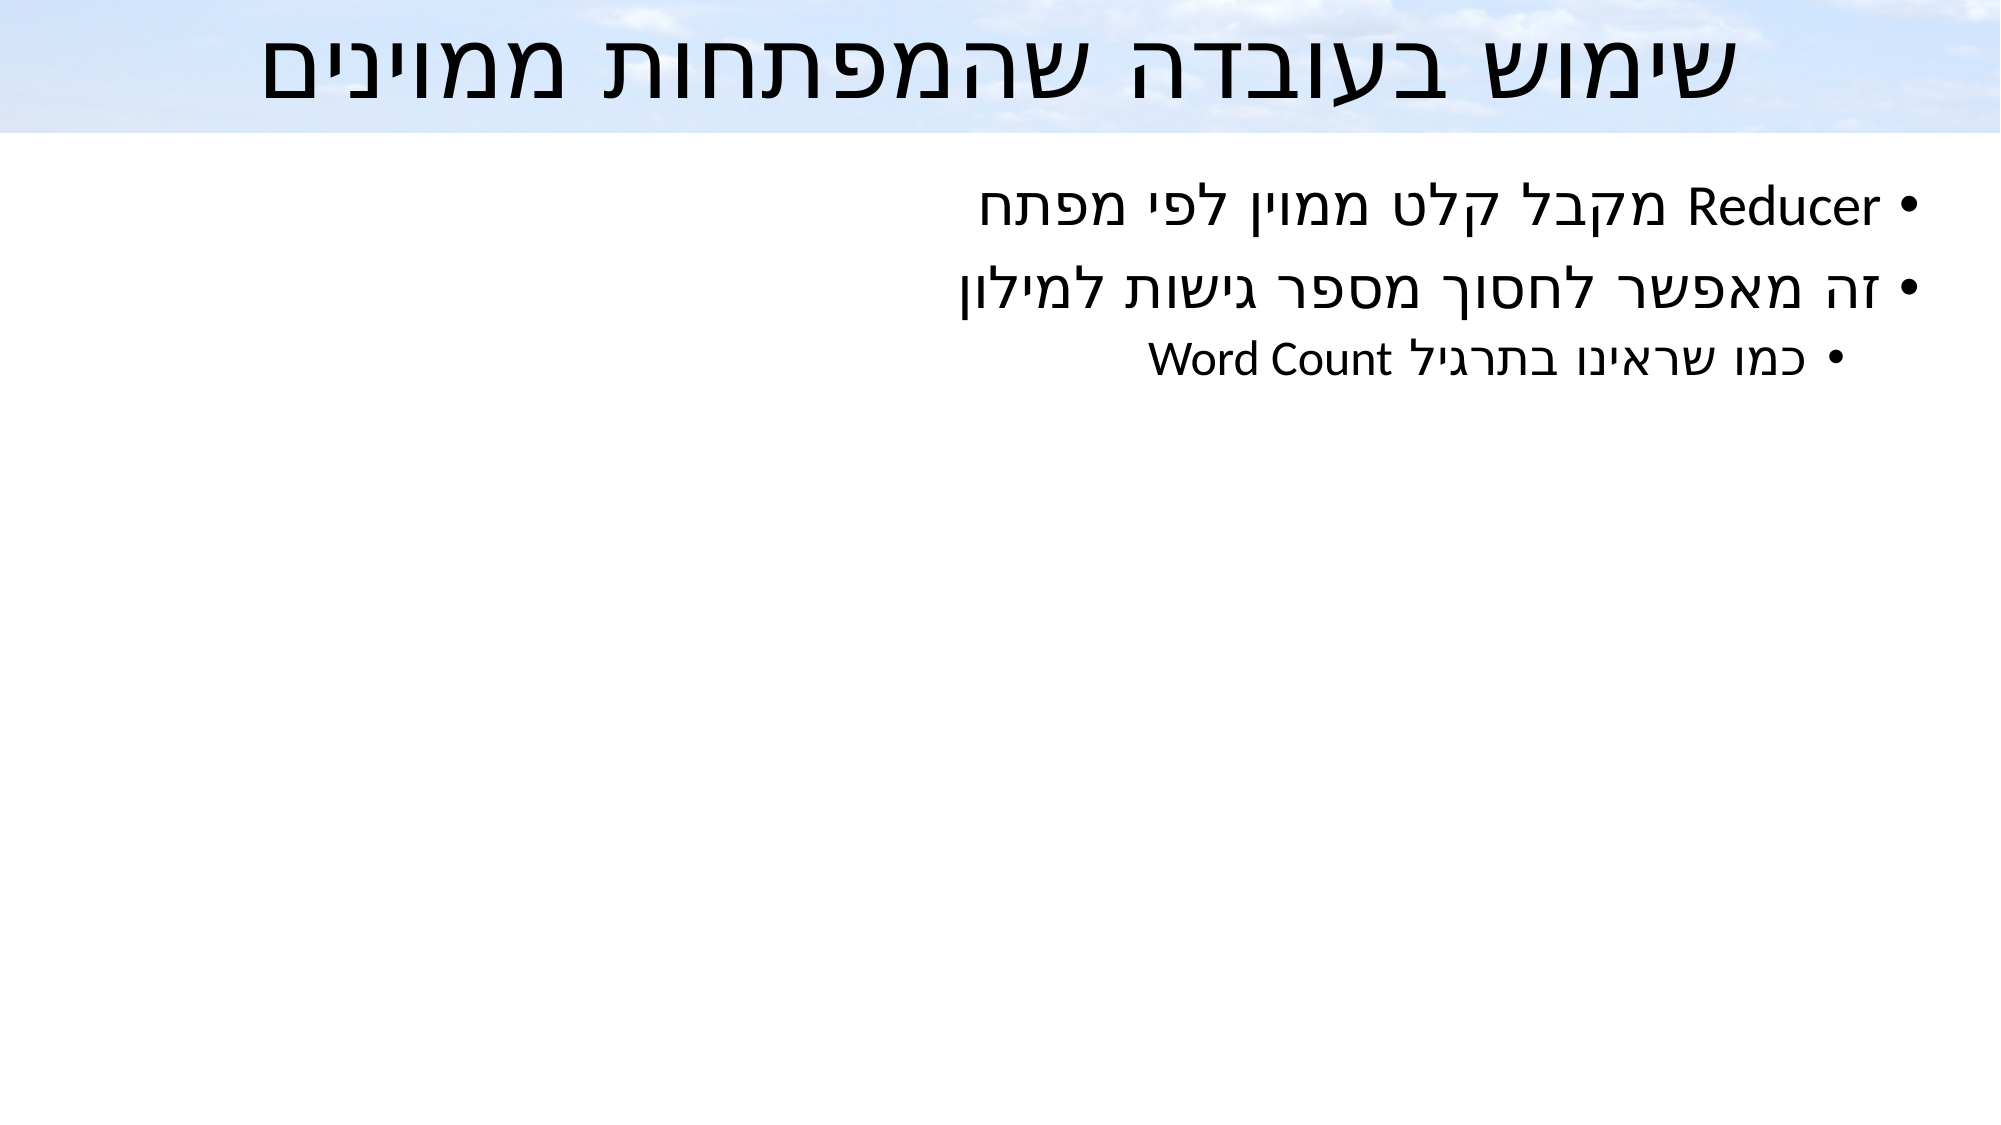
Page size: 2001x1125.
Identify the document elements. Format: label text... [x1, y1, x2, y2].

title שימוש בעובדה שהמפתחות ממוינים [0, 0, 2000, 133]
list Reducer מקבל קלט ממוין לפי מפתח זה מאפשר לחסוך מספר גישות למילון כמו שראינו בתרגיל Word Count [65, 167, 1935, 599]
